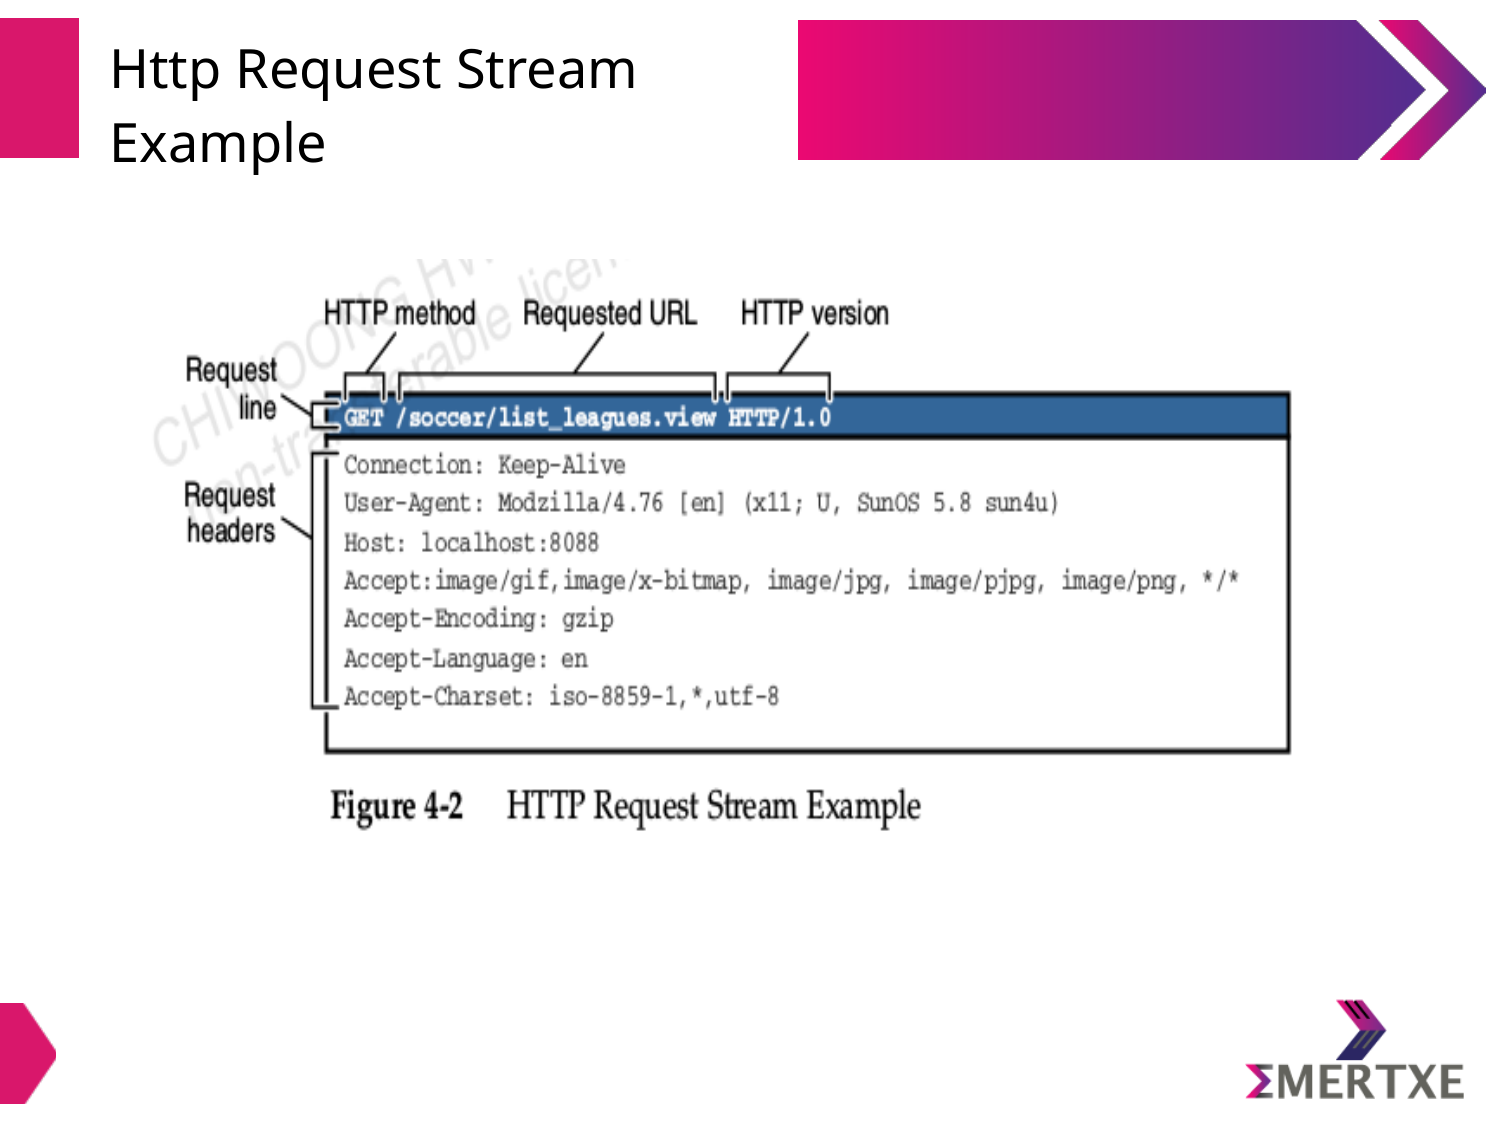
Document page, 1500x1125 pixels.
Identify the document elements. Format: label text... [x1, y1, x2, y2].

picture [1245, 996, 1465, 1099]
text_box Http Request Stream Example [94, 23, 721, 166]
picture [106, 259, 1359, 864]
picture [798, 20, 1486, 160]
